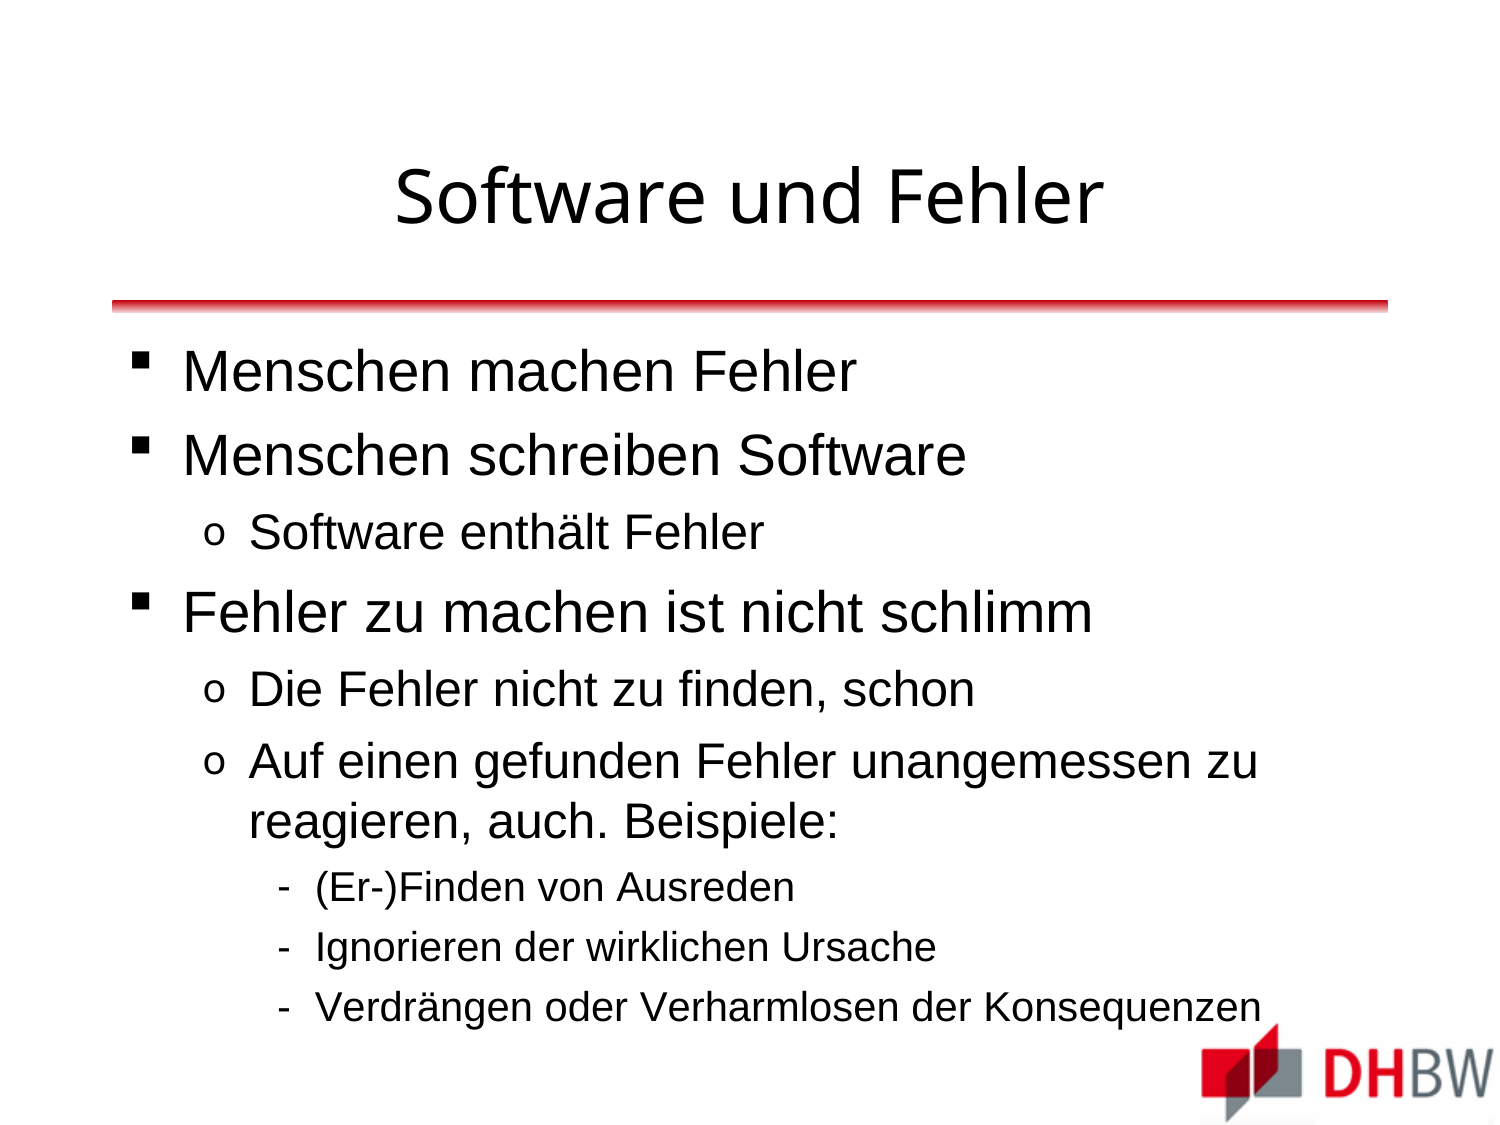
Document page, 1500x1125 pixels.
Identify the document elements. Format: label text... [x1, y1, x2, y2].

list Menschen machen Fehler Menschen schreiben Software Software enthält Fehler Fehler zu machen ist nicht schlimm Die Fehler nicht zu finden, schon Auf einen gefunden Fehler unangemessen zu reagieren, auch. Beispiele: (Er-)Finden von Ausreden Ignorieren der wirklichen Ursache Verdrängen oder Verharmlosen der Konsequenzen [112, 324, 1388, 1051]
picture [1200, 1021, 1495, 1125]
title Software und Fehler [112, 99, 1388, 288]
